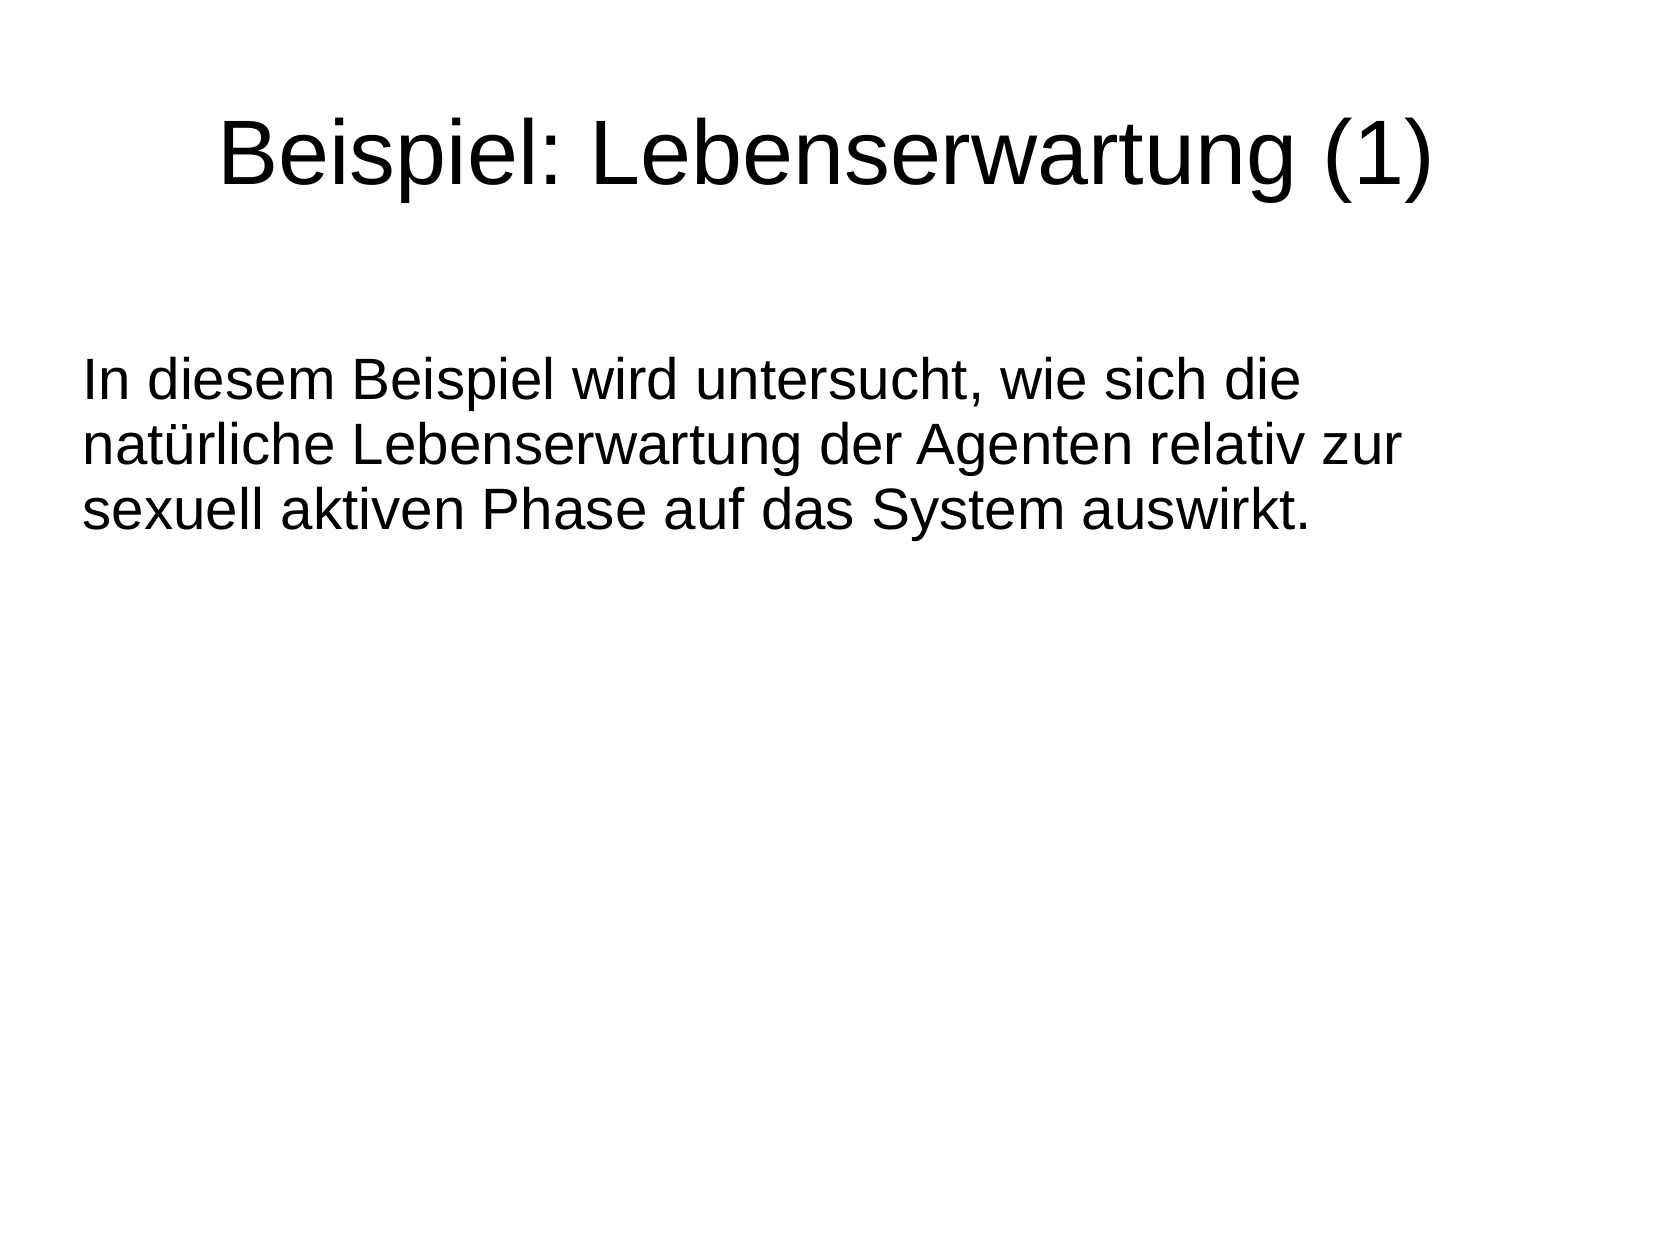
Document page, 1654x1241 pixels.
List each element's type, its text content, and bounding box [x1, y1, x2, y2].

title Beispiel: Lebenserwartung (1) [82, 56, 1571, 250]
subtitle In diesem Beispiel wird untersucht, wie sich die natürliche Lebenserwartung der Agenten relativ zur sexuell aktiven Phase auf das System auswirkt. [82, 297, 1571, 591]
